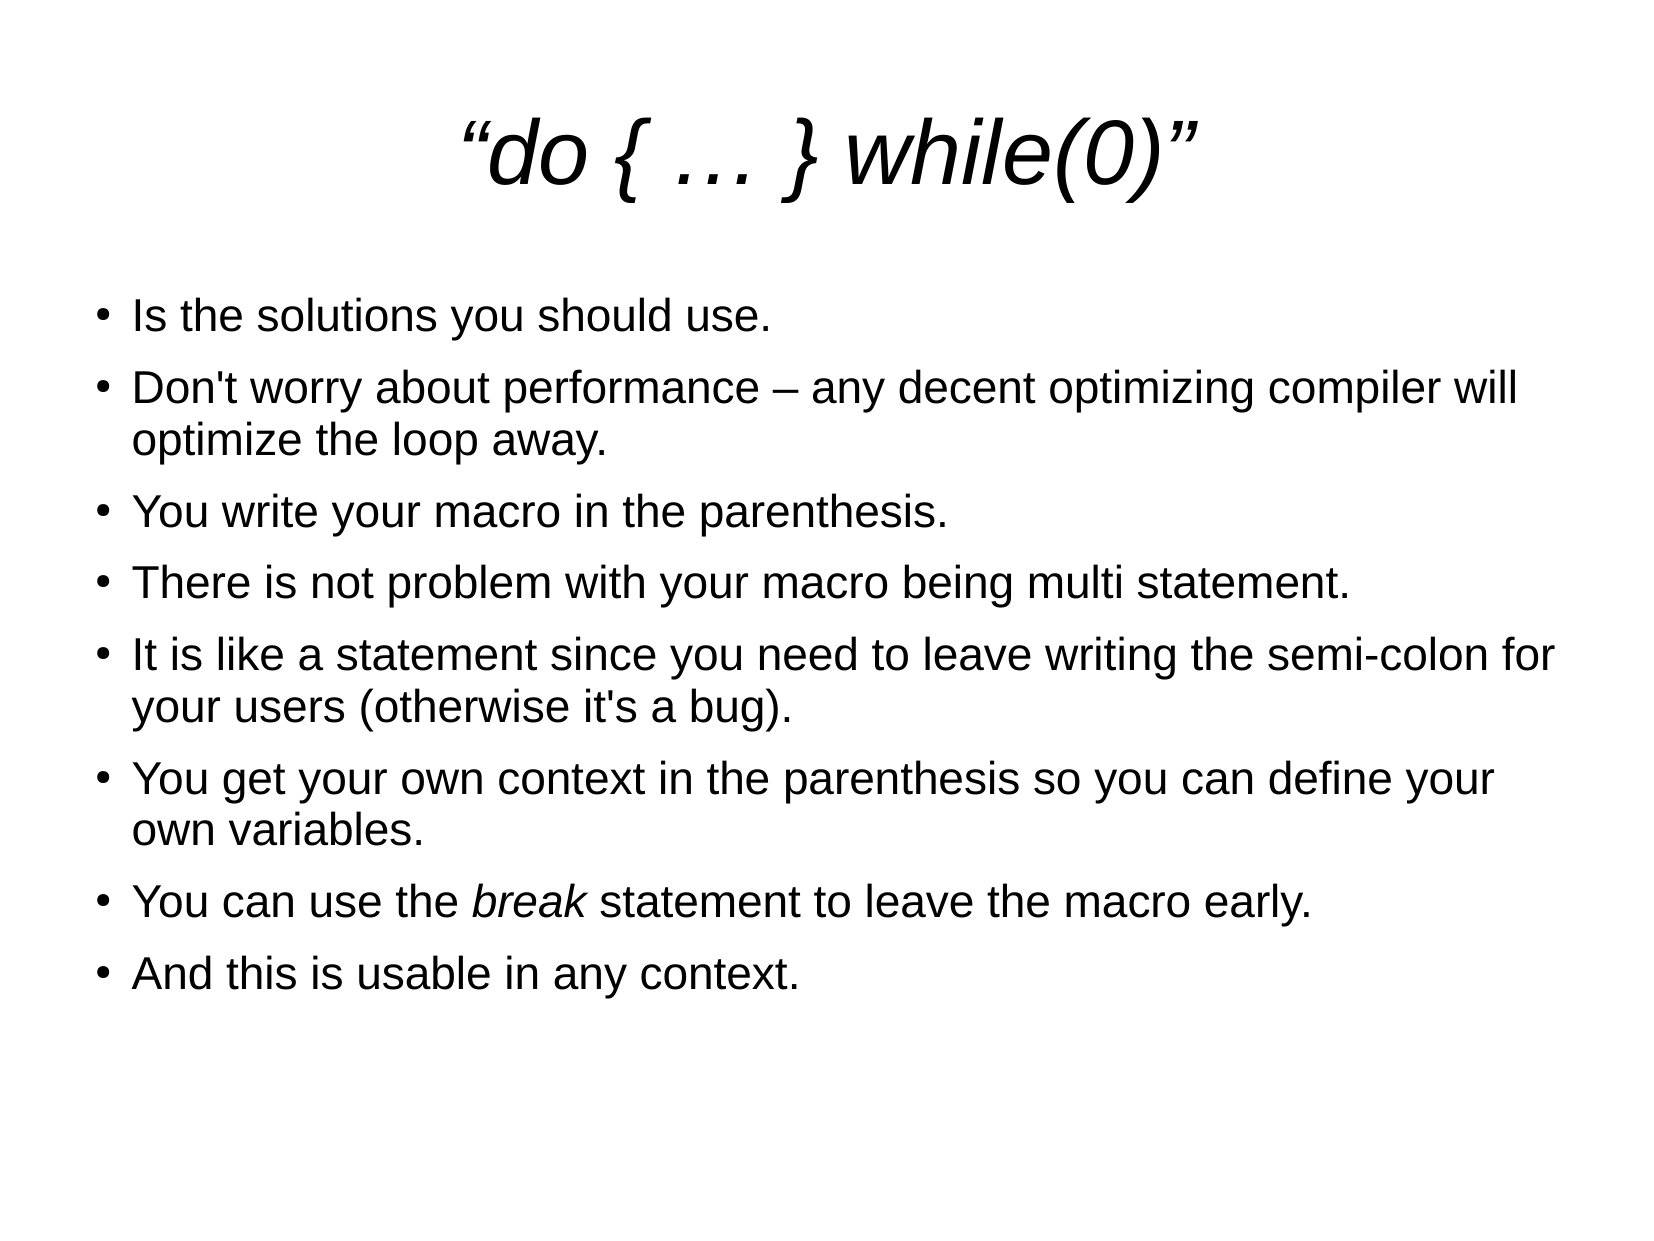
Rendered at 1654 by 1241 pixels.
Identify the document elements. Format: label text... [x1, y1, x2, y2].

title “do { … } while(0)” [82, 49, 1571, 257]
list Is the solutions you should use. Don't worry about performance – any decent optimizing compiler will optimize the loop away. You write your macro in the parenthesis. There is not problem with your macro being multi statement. It is like a statement since you need to leave writing the semi-colon for your users (otherwise it's a bug). You get your own context in the parenthesis so you can define your own variables. You can use the break statement to leave the macro early. And this is usable in any context. [82, 290, 1571, 1010]
